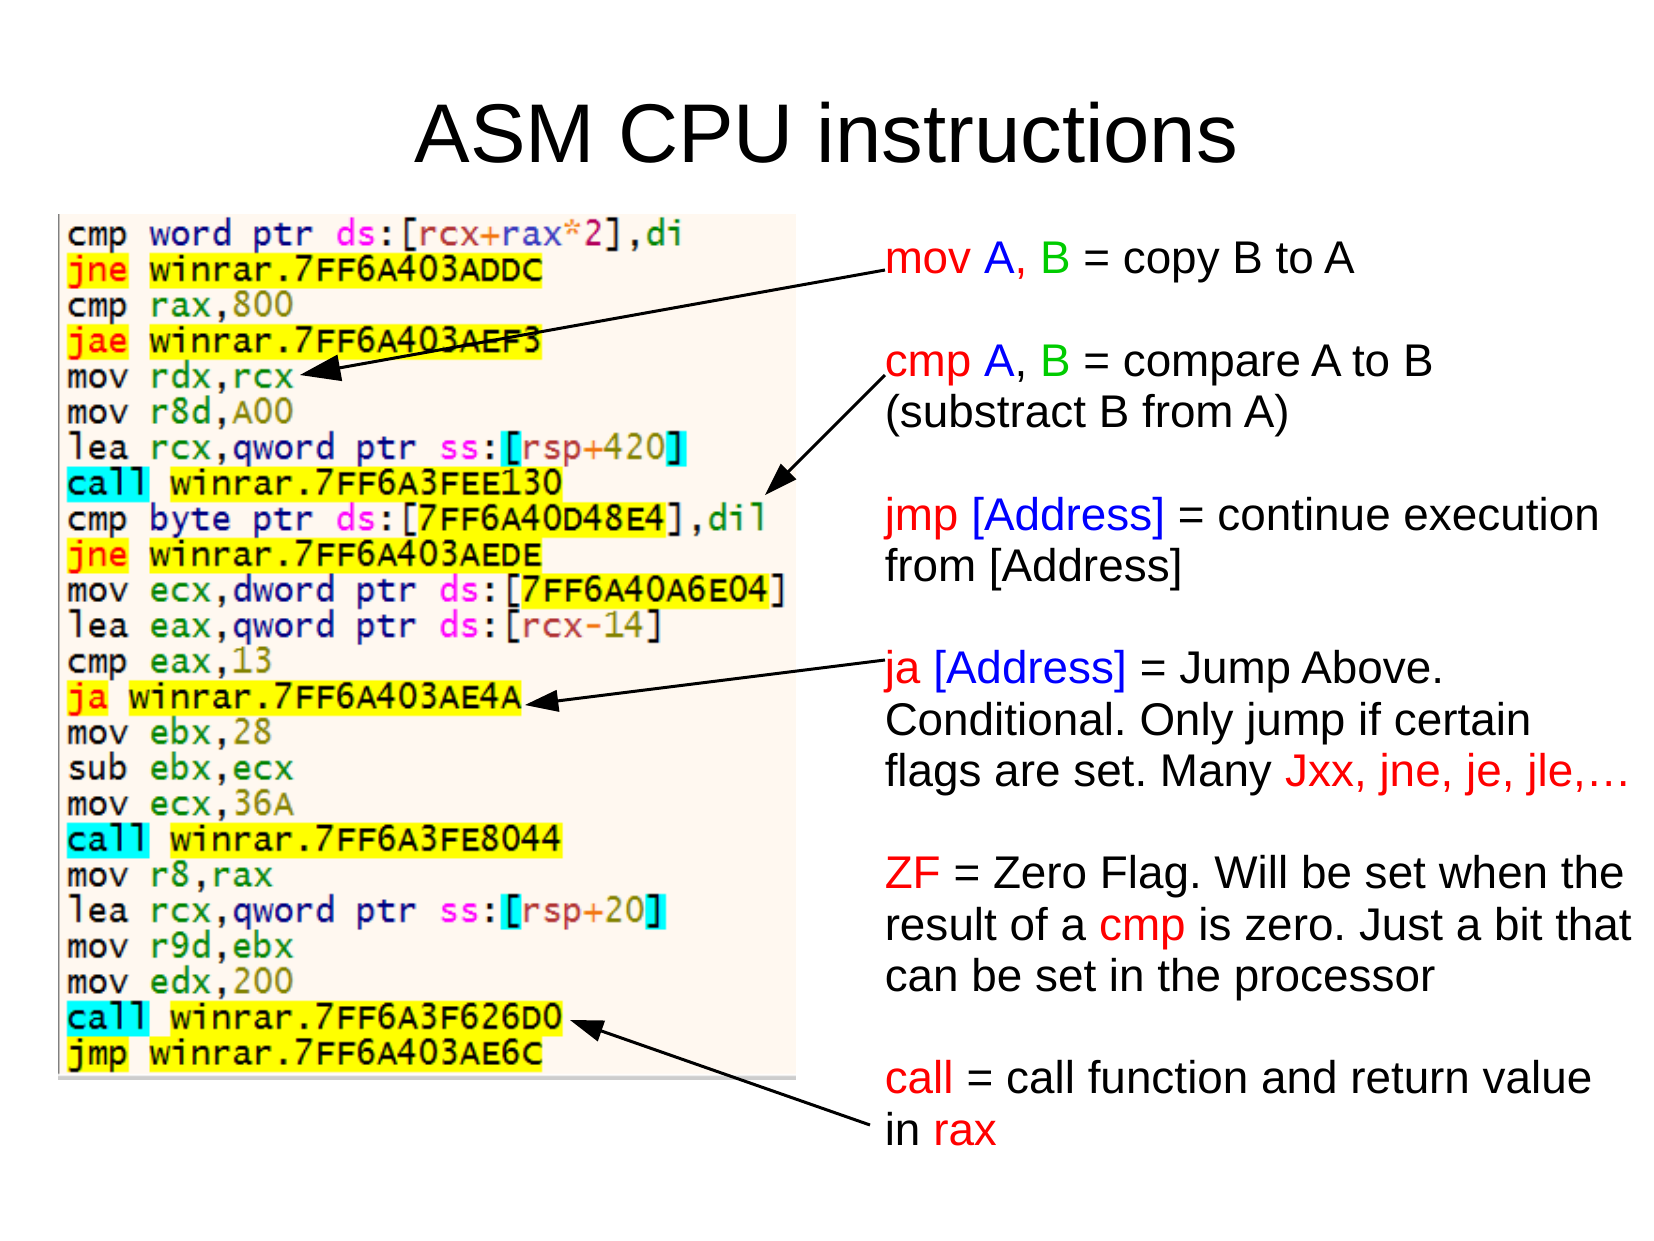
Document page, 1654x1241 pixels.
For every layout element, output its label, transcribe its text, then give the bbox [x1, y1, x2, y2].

title ASM CPU instructions [82, 30, 1571, 238]
picture [791, 468, 796, 477]
text_box mov A, B = copy B to A cmp A, B = compare A to B (substract B from A) jmp [Address] = continue execution from [Address] ja [Address] = Jump Above. Conditional. Only jump if certain flags are set. Many Jxx, jne, je, jle,… ZF = Zero Flag. Will be set when the result of a cmp is zero. Just a bit that can be set in the processor call = call function and return value in rax [834, 225, 1654, 1226]
picture [58, 214, 796, 1081]
